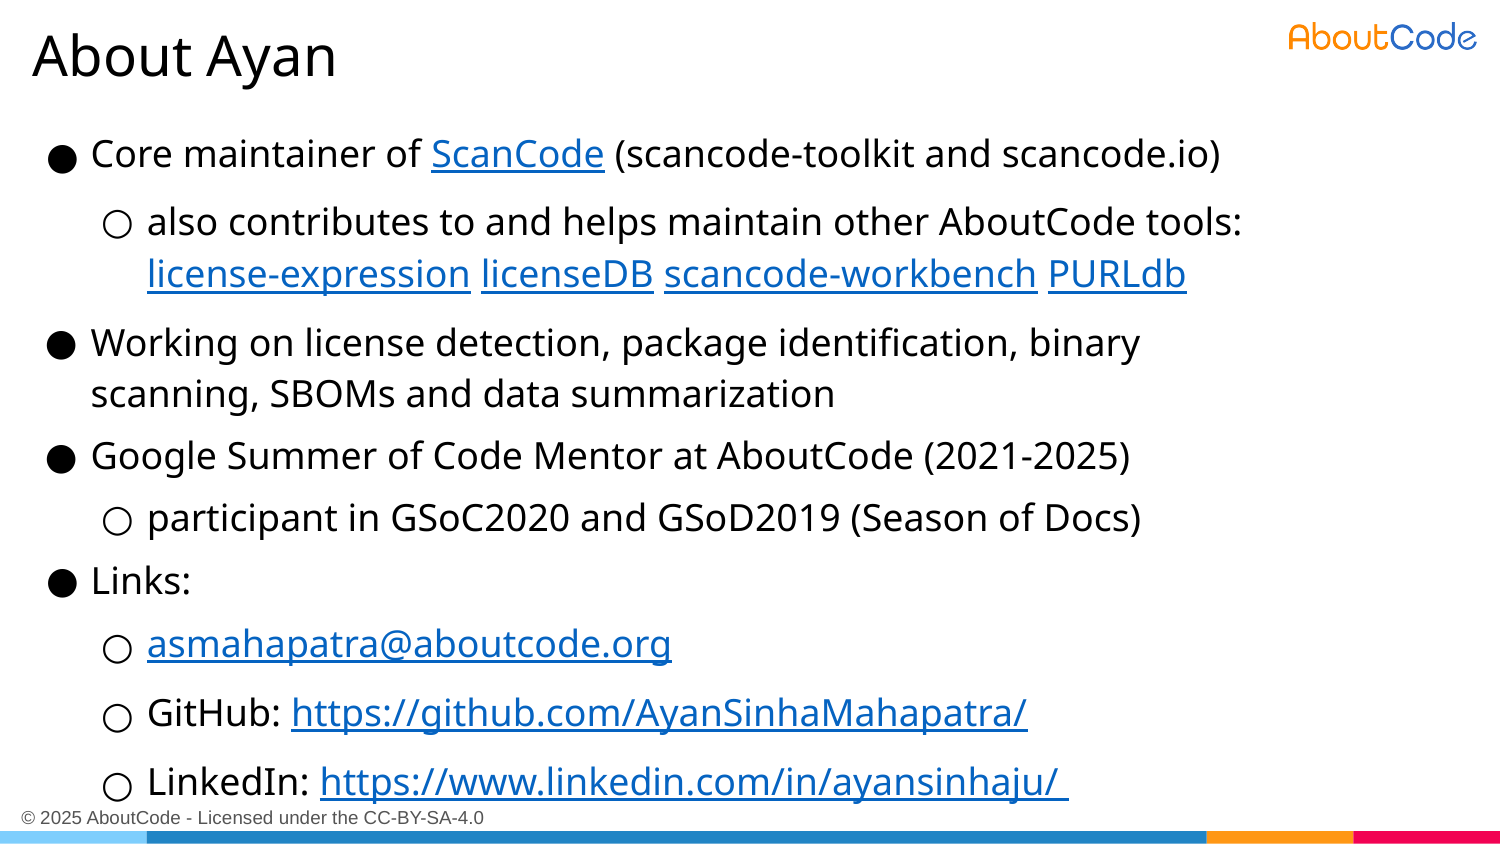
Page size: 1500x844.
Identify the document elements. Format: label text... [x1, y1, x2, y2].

picture [1354, 22, 1477, 50]
title About Ayan [21, 15, 1354, 100]
list Core maintainer of ScanCode (scancode-toolkit and scancode.io) also contributes to and helps maintain other AboutCode tools: license-expression licenseDB scancode-workbench PURLdb Working on license detection, package identification, binary scanning, SBOMs and data summarization Google Summer of Code Mentor at AboutCode (2021-2025) participant in GSoC2020 and GSoD2019 (Season of Docs) Links: asmahapatra@aboutcode.org GitHub: https://github.com/AyanSinhaMahapatra/ LinkedIn: https://www.linkedin.com/in/ayansinhaju/ [23, 110, 1301, 802]
